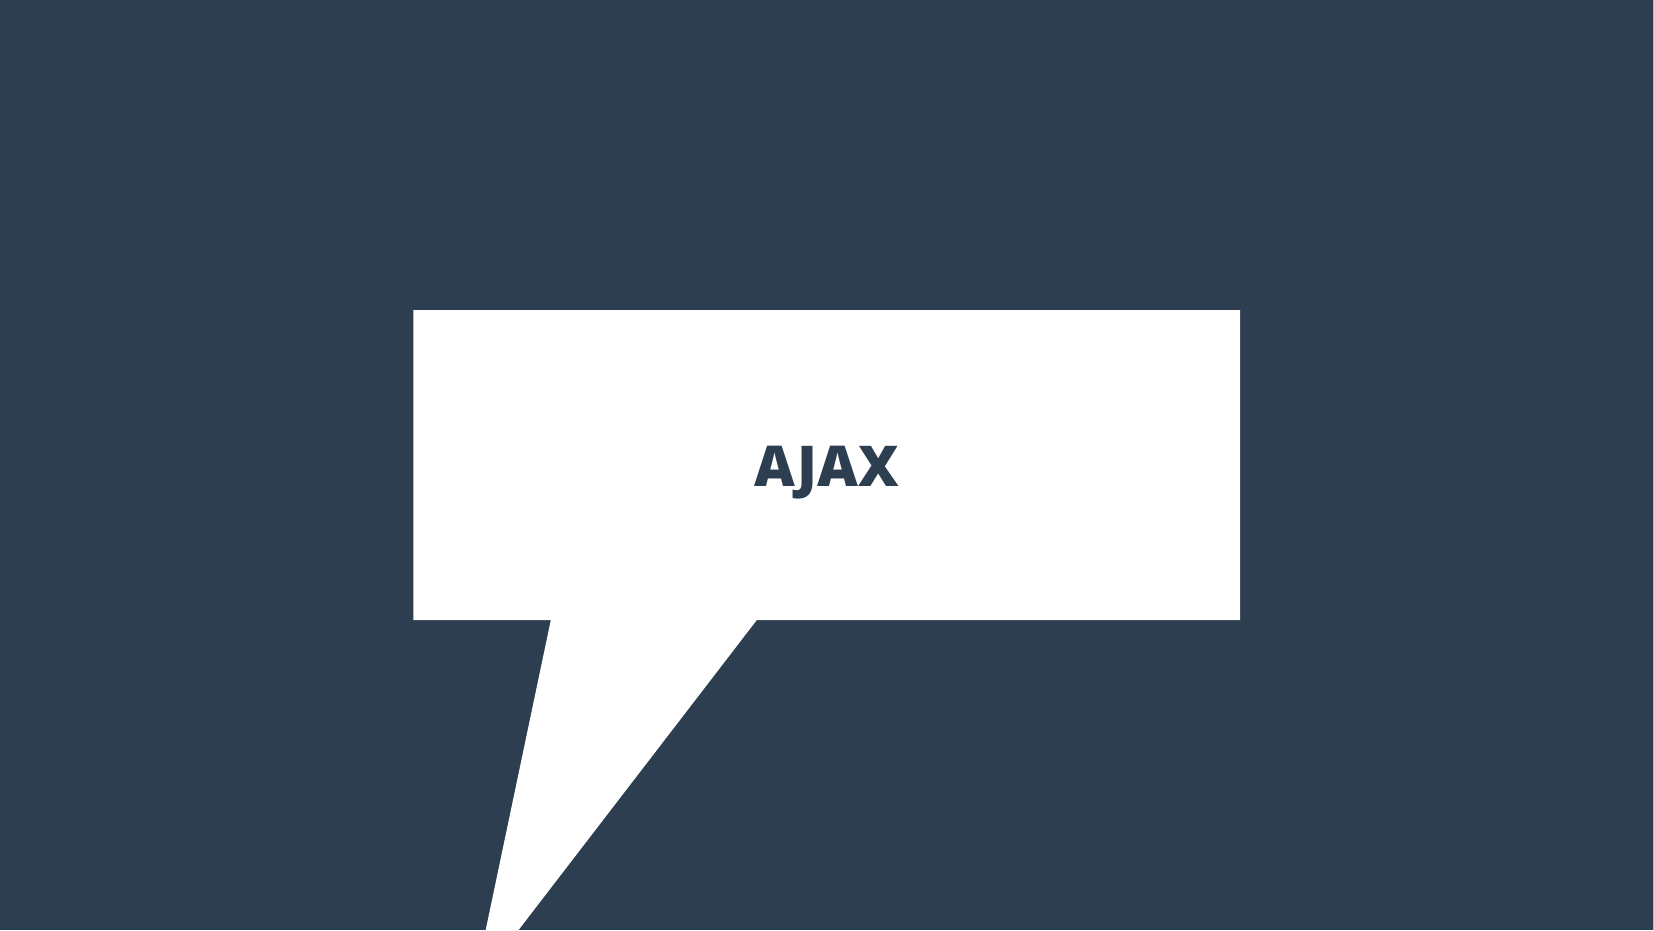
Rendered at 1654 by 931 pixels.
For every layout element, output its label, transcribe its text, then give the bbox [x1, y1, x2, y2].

title AJAX [442, 332, 1211, 598]
